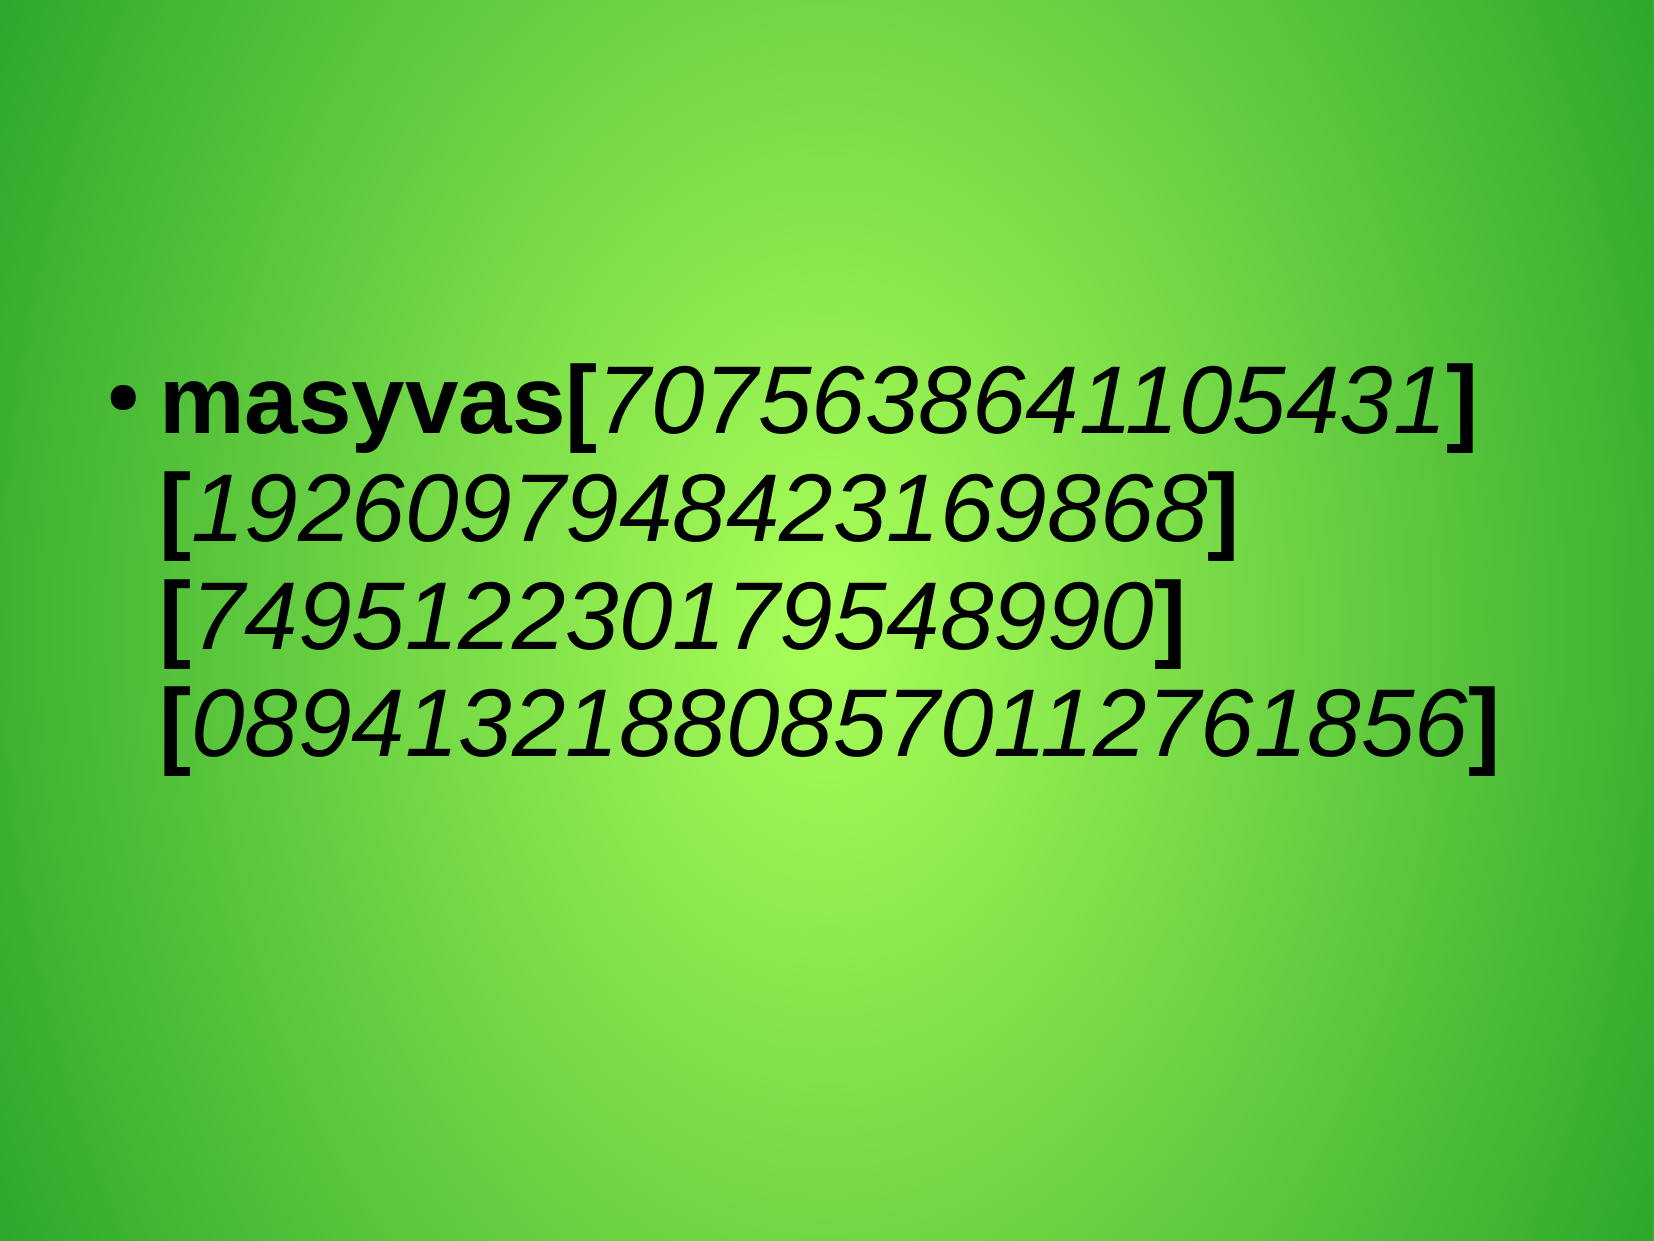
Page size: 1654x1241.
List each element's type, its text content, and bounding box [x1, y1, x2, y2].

list masyvas[7075638641105431][1926097948423169868][749512230179548990][089413218808570112761856] [88, 346, 1577, 1066]
